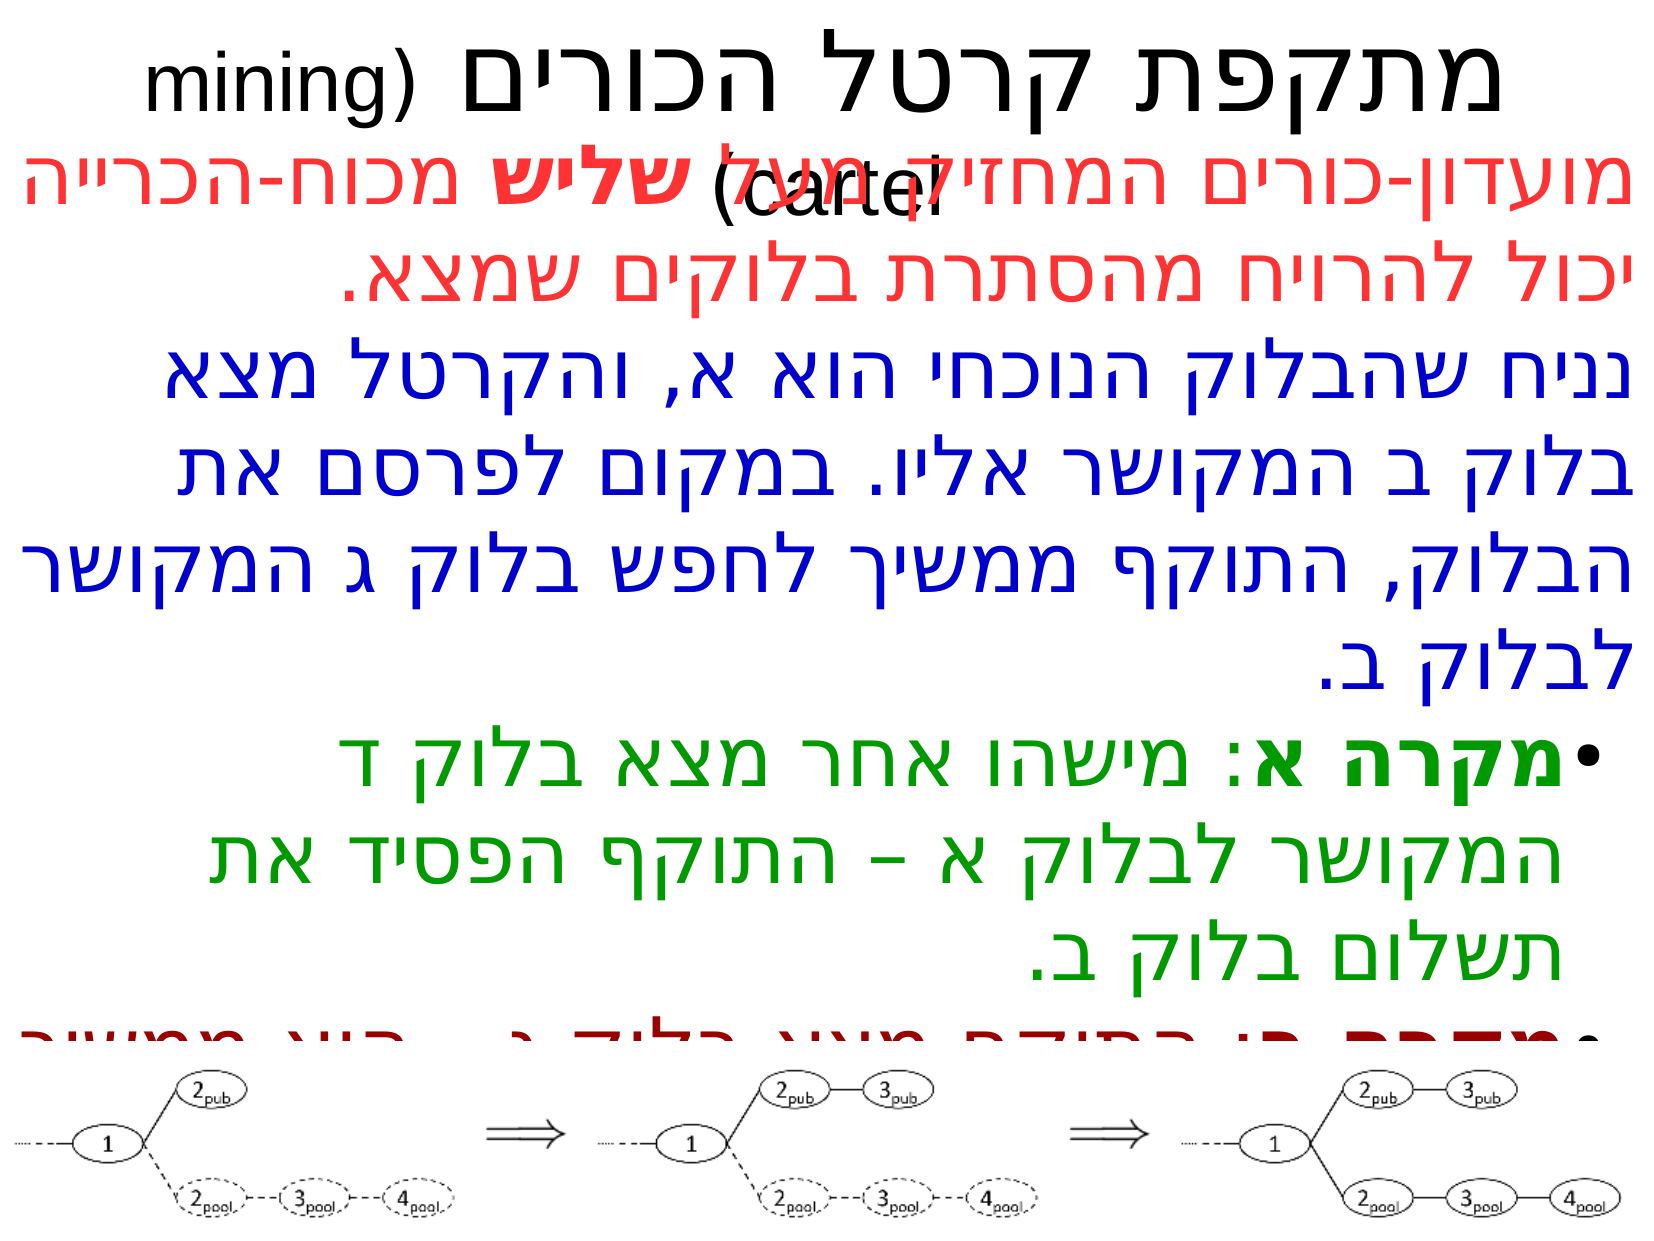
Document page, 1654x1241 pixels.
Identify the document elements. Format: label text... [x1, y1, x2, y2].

text_box מועדון-כורים המחזיק מעל שליש מכוח-הכרייה יכול להרויח מהסתרת בלוקים שמצא. נניח שהבלוק הנוכחי הוא א, והקרטל מצא בלוק ב המקושר אליו. במקום לפרסם את הבלוק, התוקף ממשיך לחפש בלוק ג המקושר לבלוק ב. מקרה א: מישהו אחר מצא בלוק ד המקושר לבלוק א – התוקף הפסיד את תשלום בלוק ב. מקרה ב: התוקף מצא בלוק ג – הוא ממשיך כך עוד כמה בלוקים ואז מפרסם את כל השרשרת. [0, 120, 1654, 961]
picture [0, 1041, 1654, 1241]
text_box מתקפת קרטל הכורים (mining cartel) [0, 0, 1654, 120]
